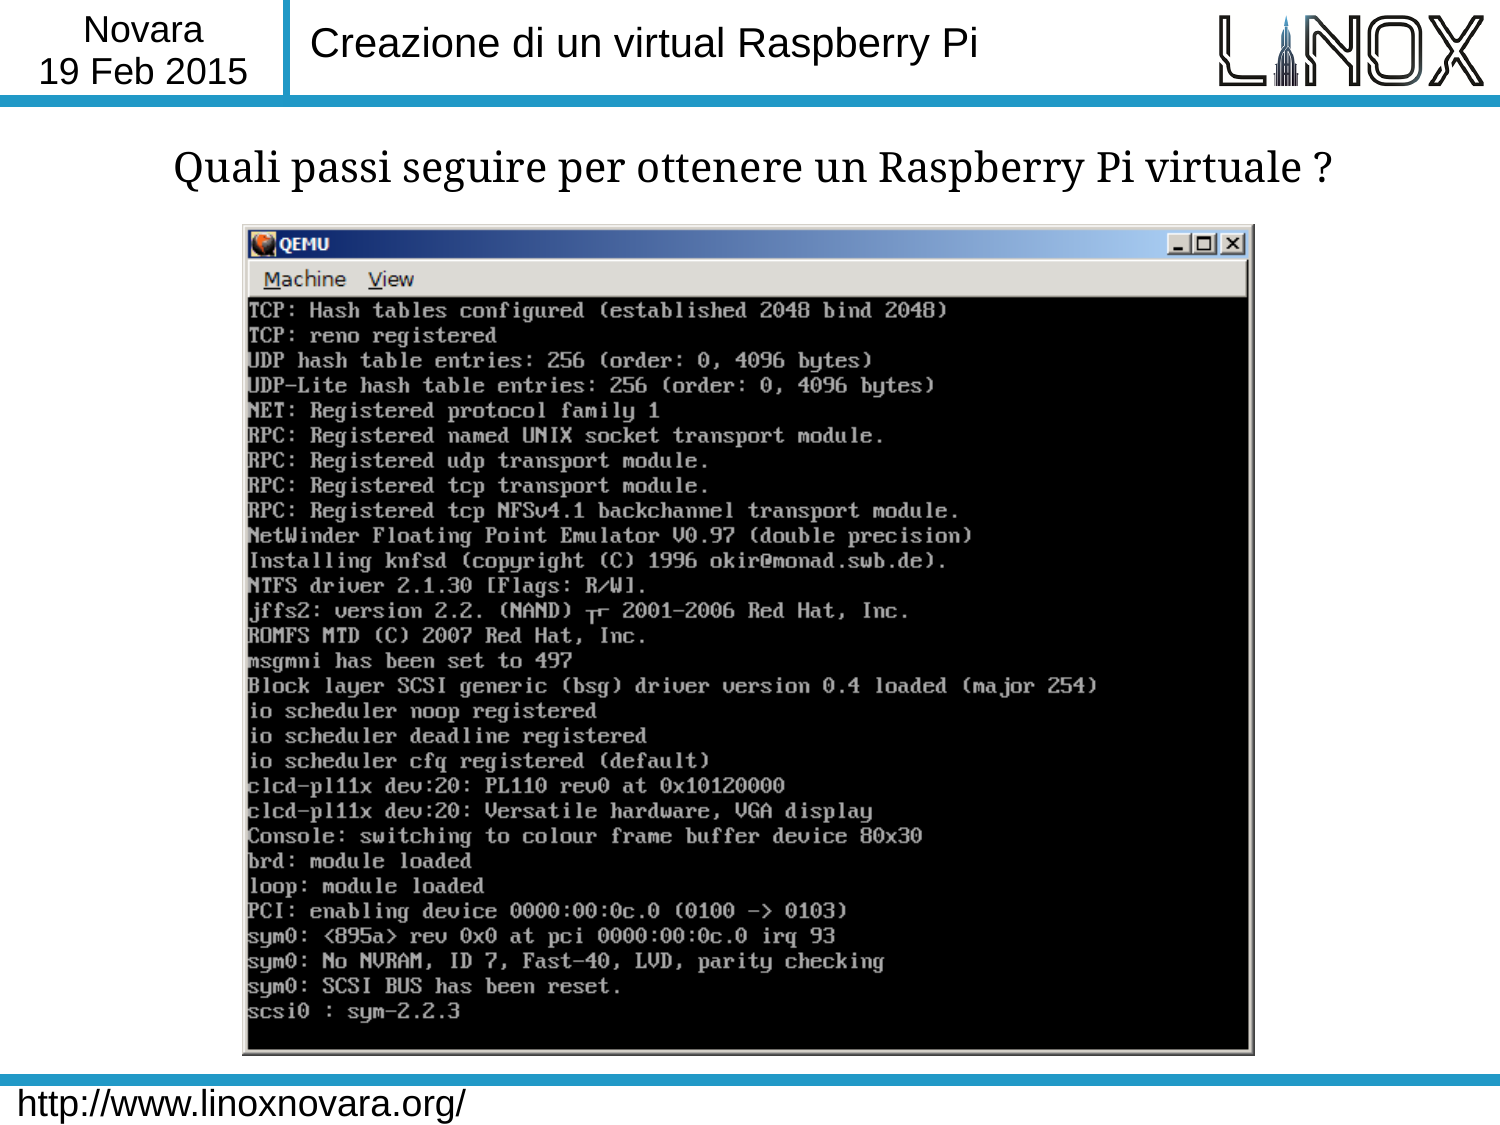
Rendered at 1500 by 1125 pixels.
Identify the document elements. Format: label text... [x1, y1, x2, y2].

text_box Quali passi seguire per ottenere un Raspberry Pi virtuale ? [11, 129, 1496, 972]
list Creazione di un virtual Raspberry Pi [295, 11, 1321, 87]
picture [0, 0, 1500, 107]
picture [0, 1074, 1500, 1086]
picture [242, 224, 1255, 1056]
